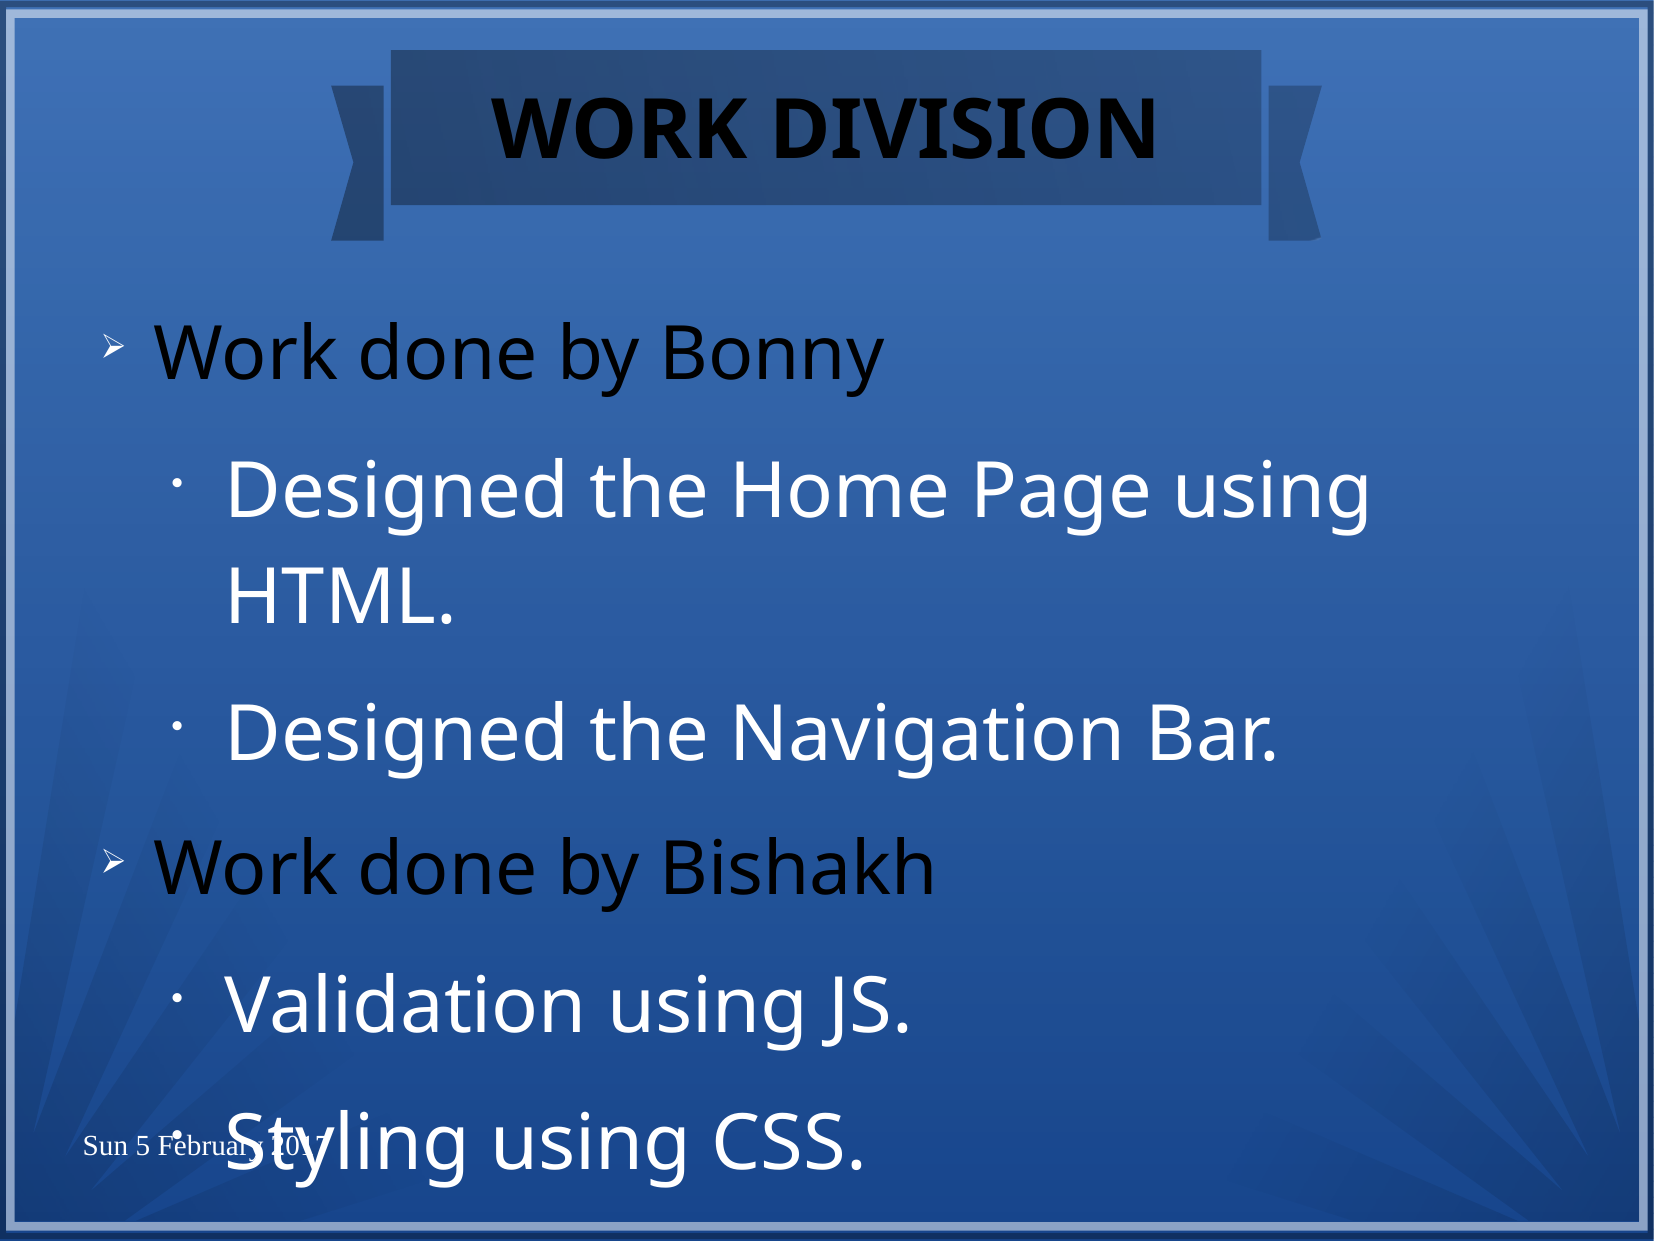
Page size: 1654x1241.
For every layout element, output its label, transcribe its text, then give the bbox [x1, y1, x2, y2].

title WORK DIVISION [389, 47, 1264, 205]
list Work done by Bonny Designed the Home Page using HTML. Designed the Navigation Bar. Work done by Bishakh Validation using JS. Styling using CSS. [82, 299, 1571, 1241]
